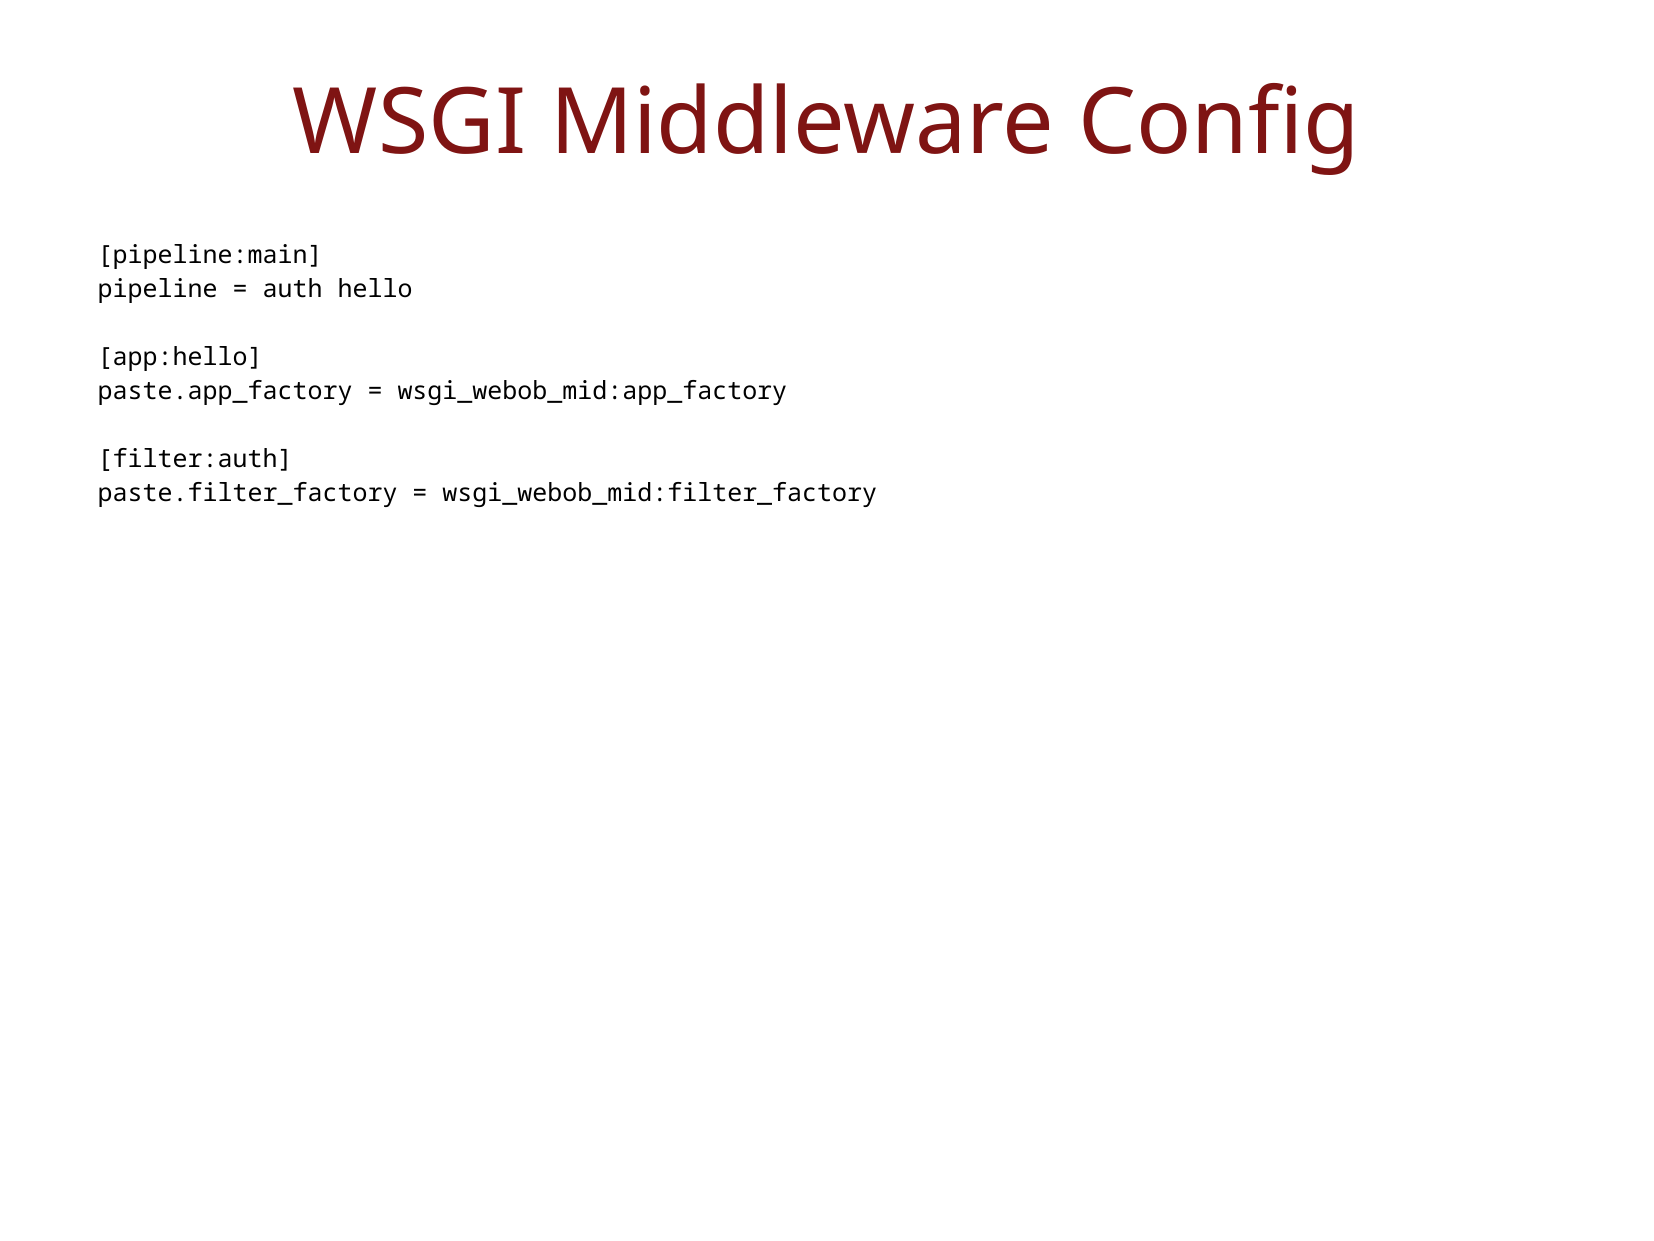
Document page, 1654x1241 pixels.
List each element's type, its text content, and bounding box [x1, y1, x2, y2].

text_box [pipeline:main] pipeline = auth hello [app:hello] paste.app_factory = wsgi_webob_mid:app_factory [filter:auth] paste.filter_factory = wsgi_webob_mid:filter_factory [82, 229, 1654, 506]
title WSGI Middleware Config [82, 56, 1571, 181]
